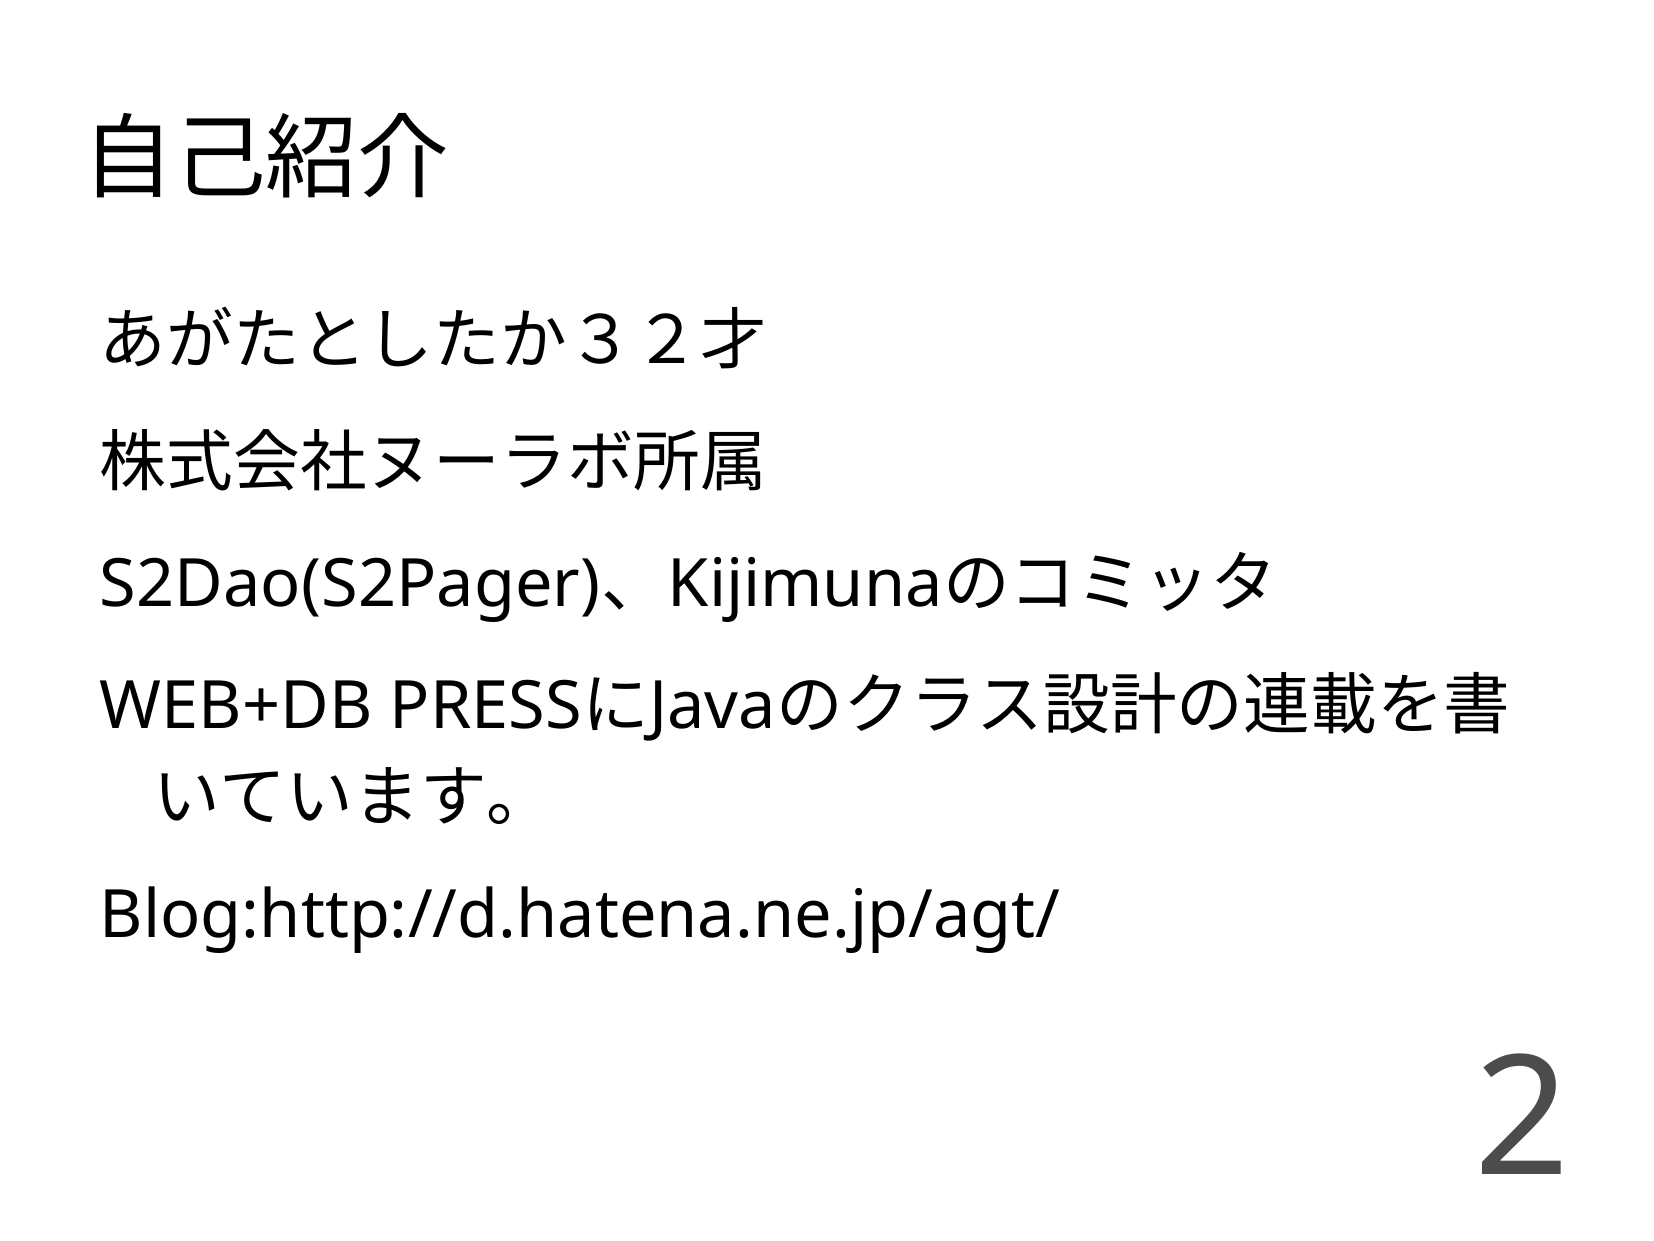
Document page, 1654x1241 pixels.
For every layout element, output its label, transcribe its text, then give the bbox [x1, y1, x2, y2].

title 自己紹介 [82, 48, 1571, 258]
list あがたとしたか３２才 株式会社ヌーラボ所属 S2Dao(S2Pager)、Kijimunaのコミッタ WEB+DB PRESSにJavaのクラス設計の連載を書いています。 Blog:http://d.hatena.ne.jp/agt/ [82, 290, 1571, 1109]
